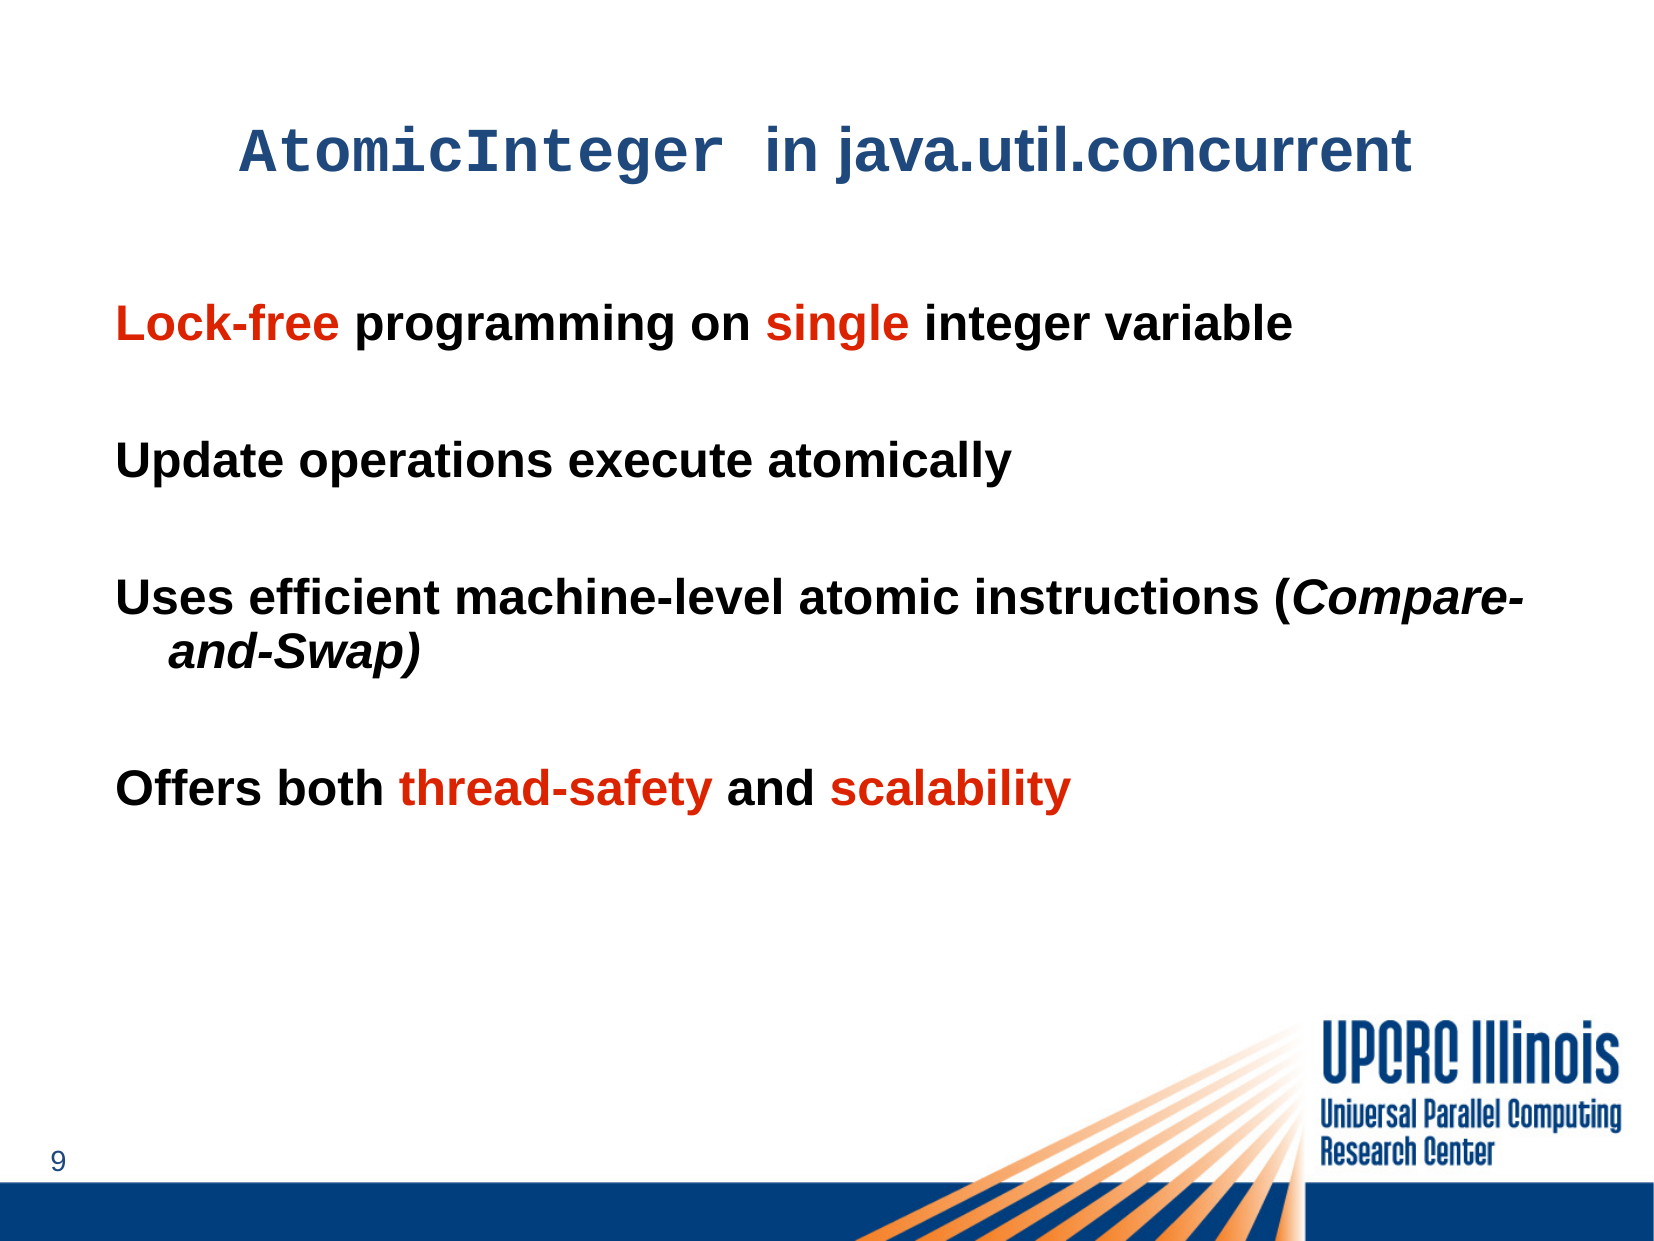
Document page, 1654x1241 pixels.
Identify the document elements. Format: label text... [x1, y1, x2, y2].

list Lock-free programming on single integer variable Update operations execute atomically Uses efficient machine-level atomic instructions (Compare-and-Swap) Offers both thread-safety and scalability [82, 289, 1571, 1108]
title AtomicInteger in java.util.concurrent [82, 49, 1571, 257]
picture [0, 1005, 1654, 1241]
